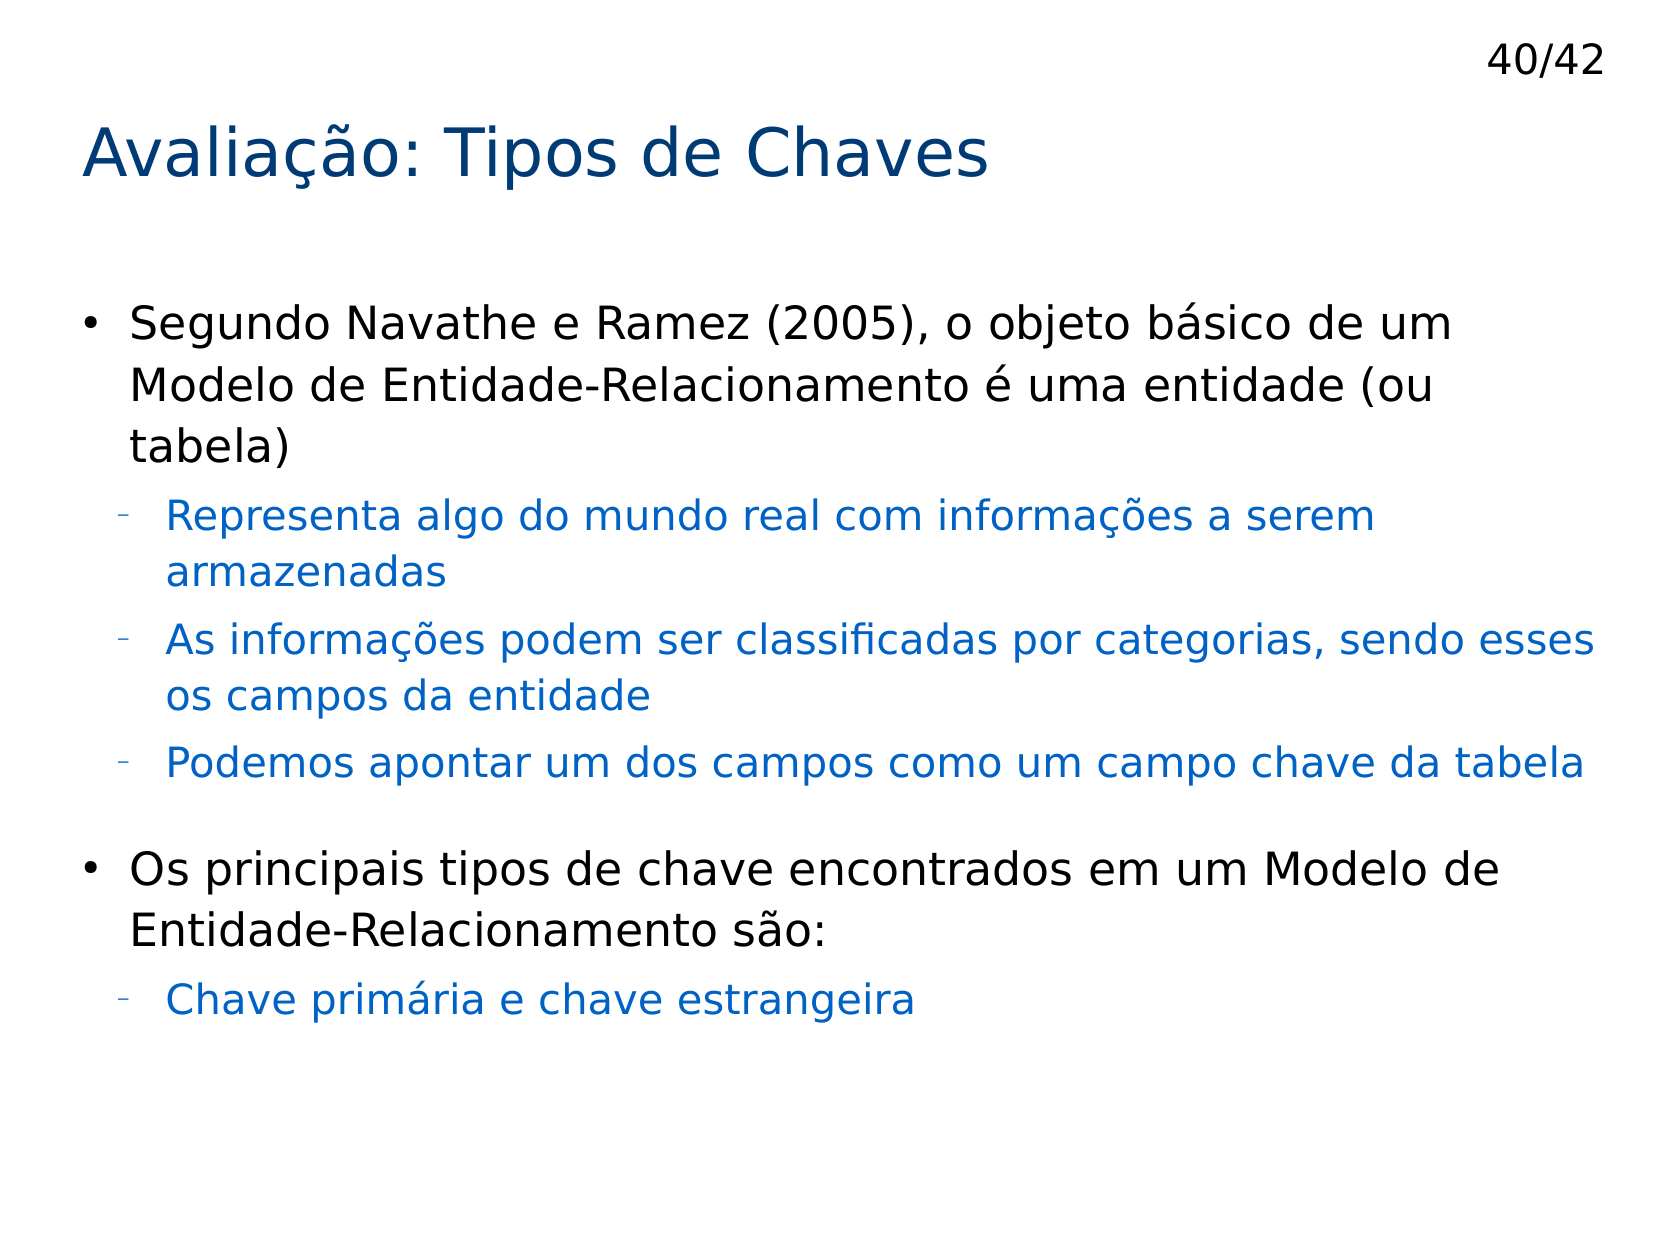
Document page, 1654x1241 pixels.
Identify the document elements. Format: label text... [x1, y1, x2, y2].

title Avaliação: Tipos de Chaves [82, 82, 1571, 224]
list Segundo Navathe e Ramez (2005), o objeto básico de um Modelo de Entidade-Relacionamento é uma entidade (ou tabela) Representa algo do mundo real com informações a serem armazenadas As informações podem ser classificadas por categorias, sendo esses os campos da entidade Podemos apontar um dos campos como um campo chave da tabela Os principais tipos de chave encontrados em um Modelo de Entidade-Relacionamento são: Chave primária e chave estrangeira [82, 289, 1612, 1213]
